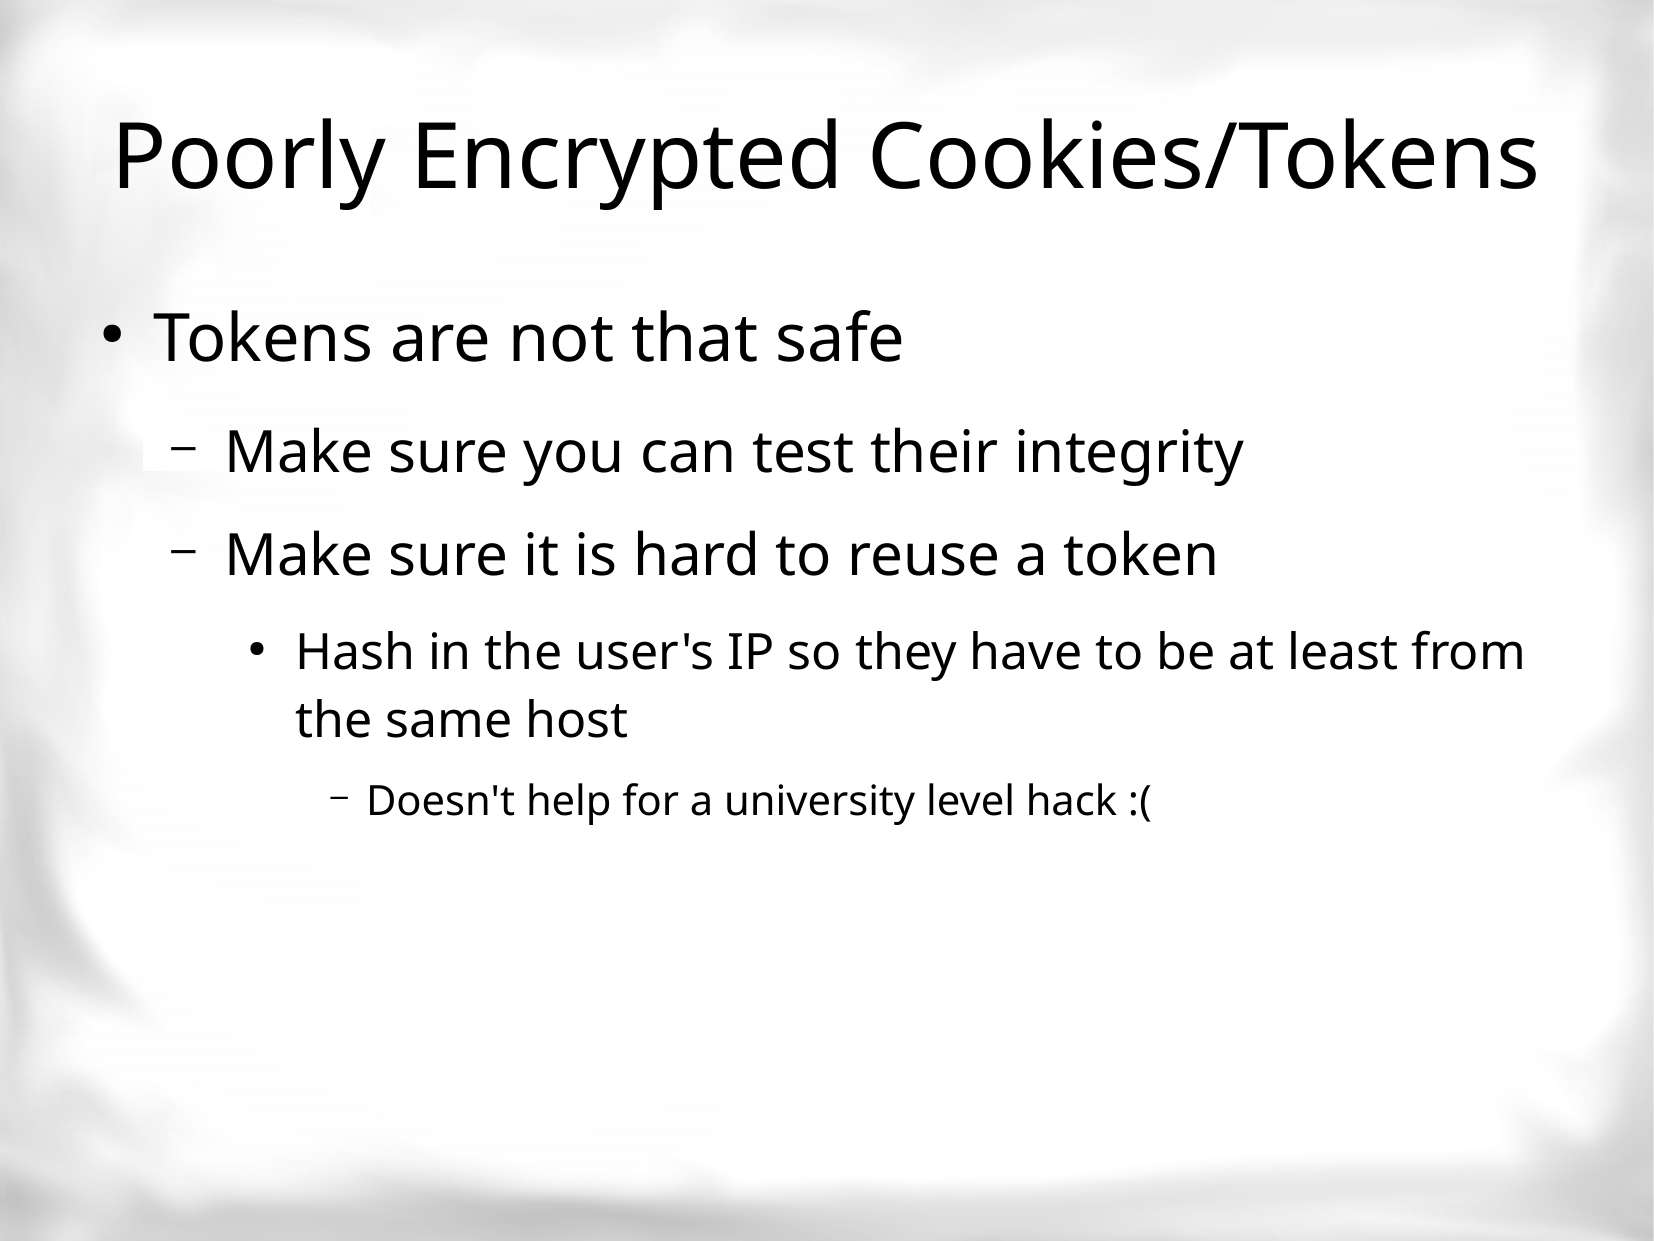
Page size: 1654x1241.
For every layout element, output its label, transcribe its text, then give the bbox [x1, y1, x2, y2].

title Poorly Encrypted Cookies/Tokens [82, 49, 1571, 257]
list Tokens are not that safe Make sure you can test their integrity Make sure it is hard to reuse a token Hash in the user's IP so they have to be at least from the same host Doesn't help for a university level hack :( [82, 290, 1571, 1010]
picture [0, 0, 1654, 1241]
